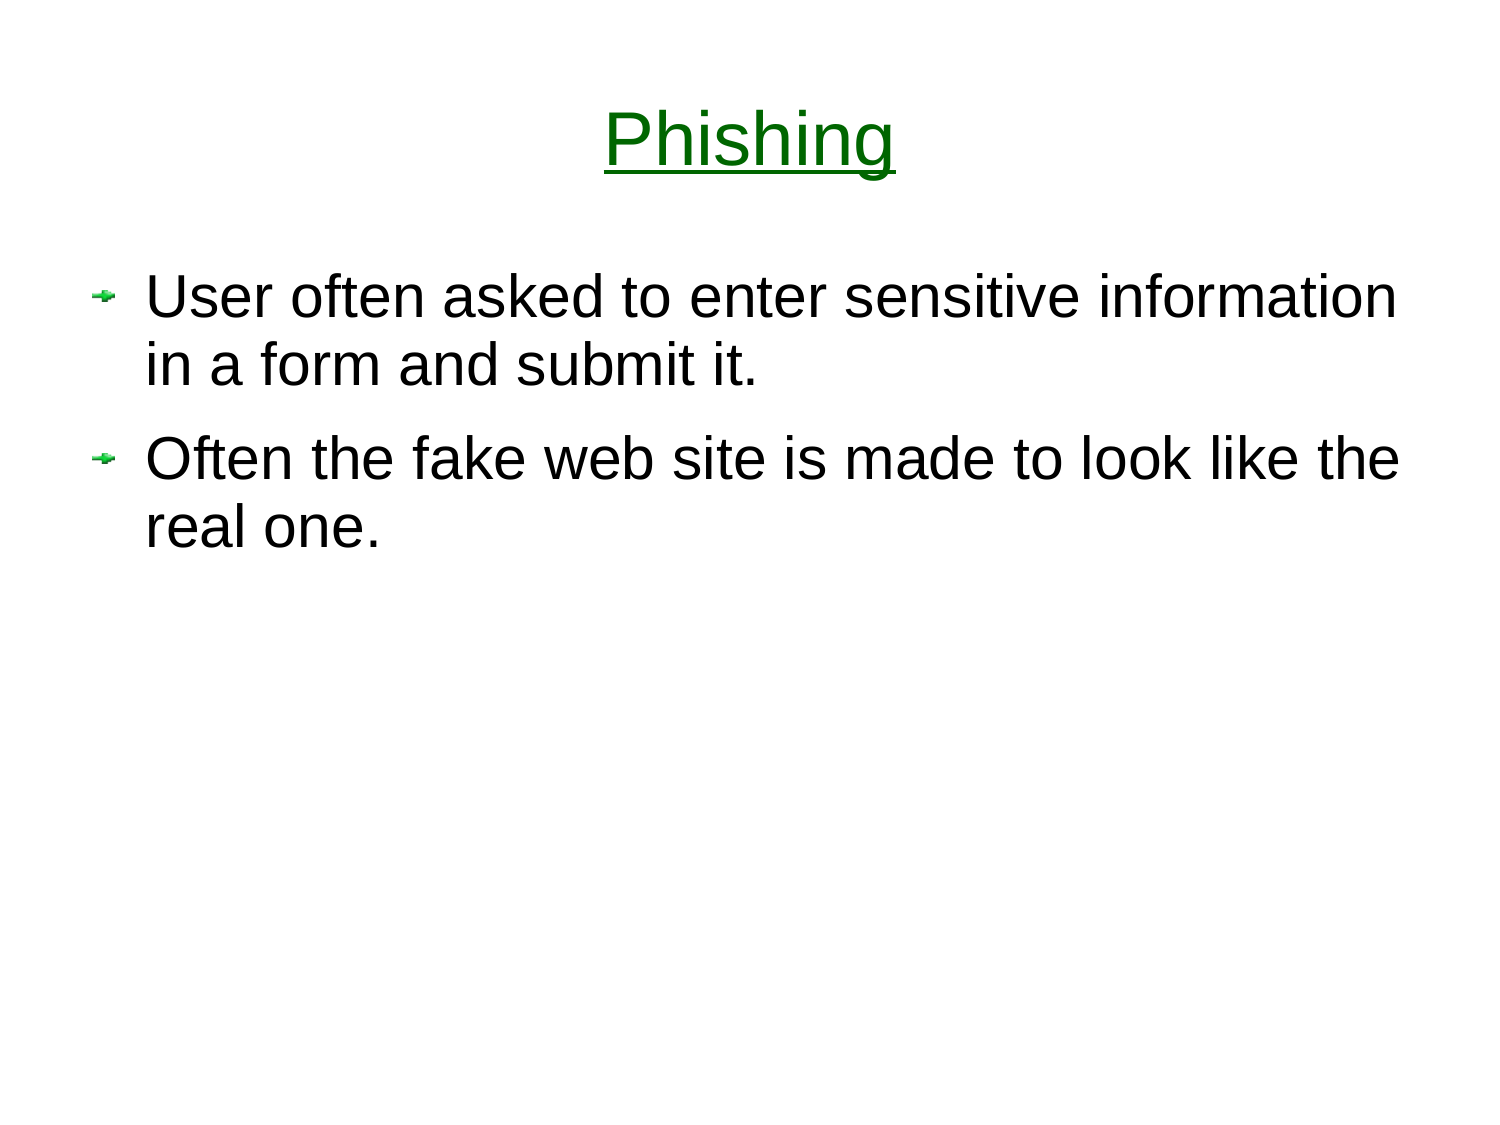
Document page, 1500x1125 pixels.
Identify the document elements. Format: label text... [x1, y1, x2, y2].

title Phishing [75, 45, 1425, 233]
list User often asked to enter sensitive information in a form and submit it. Often the fake web site is made to look like the real one. [75, 262, 1425, 1006]
